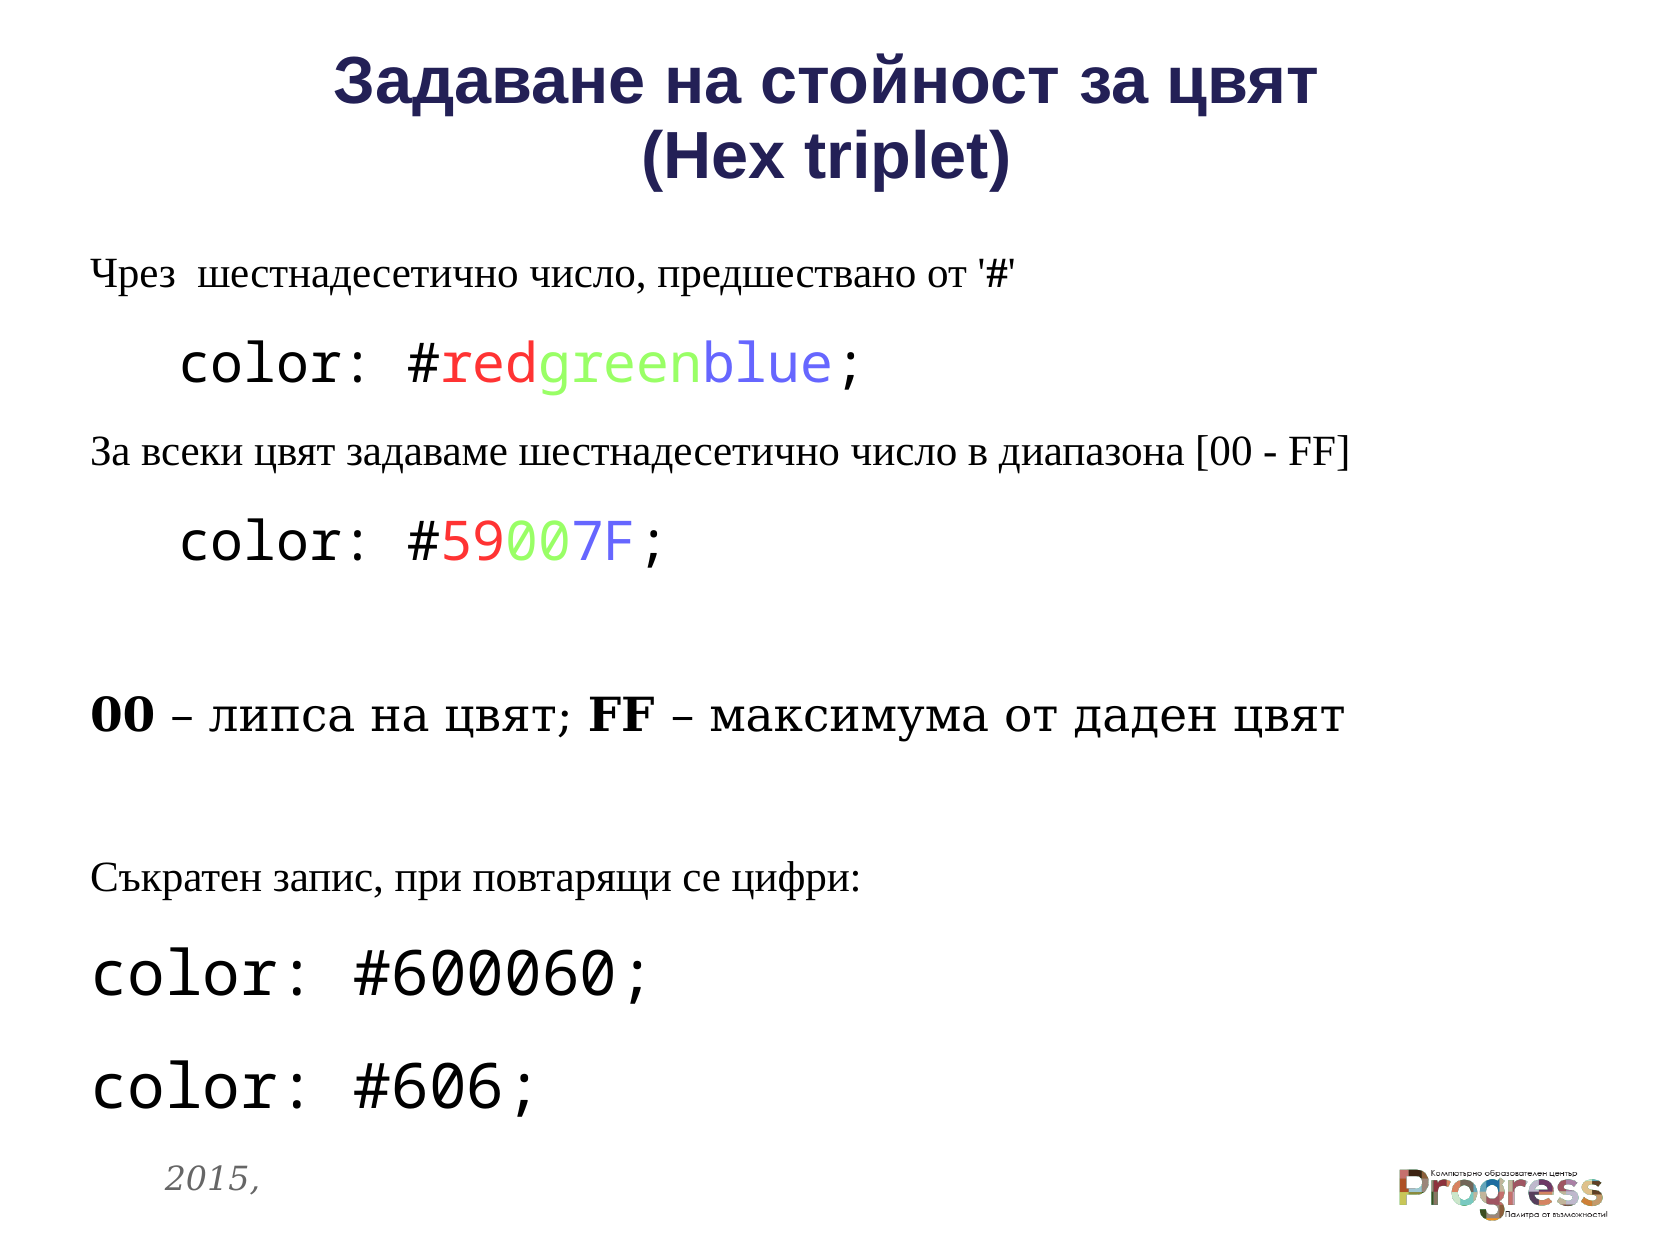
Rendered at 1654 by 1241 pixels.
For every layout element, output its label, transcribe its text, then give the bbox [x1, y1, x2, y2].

text_box 2015, Ива Е. Попова [150, 1152, 586, 1201]
list Чрез шестнадесетично число, предшествано от '#' color: #redgreenblue; За всеки цвят задаваме шестнадесетично число в диапазона [00 - FF] color: #59007F; 00 – липса на цвят; FF – максимума от даден цвят Съкратен запис, при повтарящи се цифри: color: #600060; color: #606; [90, 249, 1531, 1135]
picture [1399, 1168, 1613, 1221]
title Задаване на стойност за цвят (Hex triplet) [82, 42, 1571, 193]
